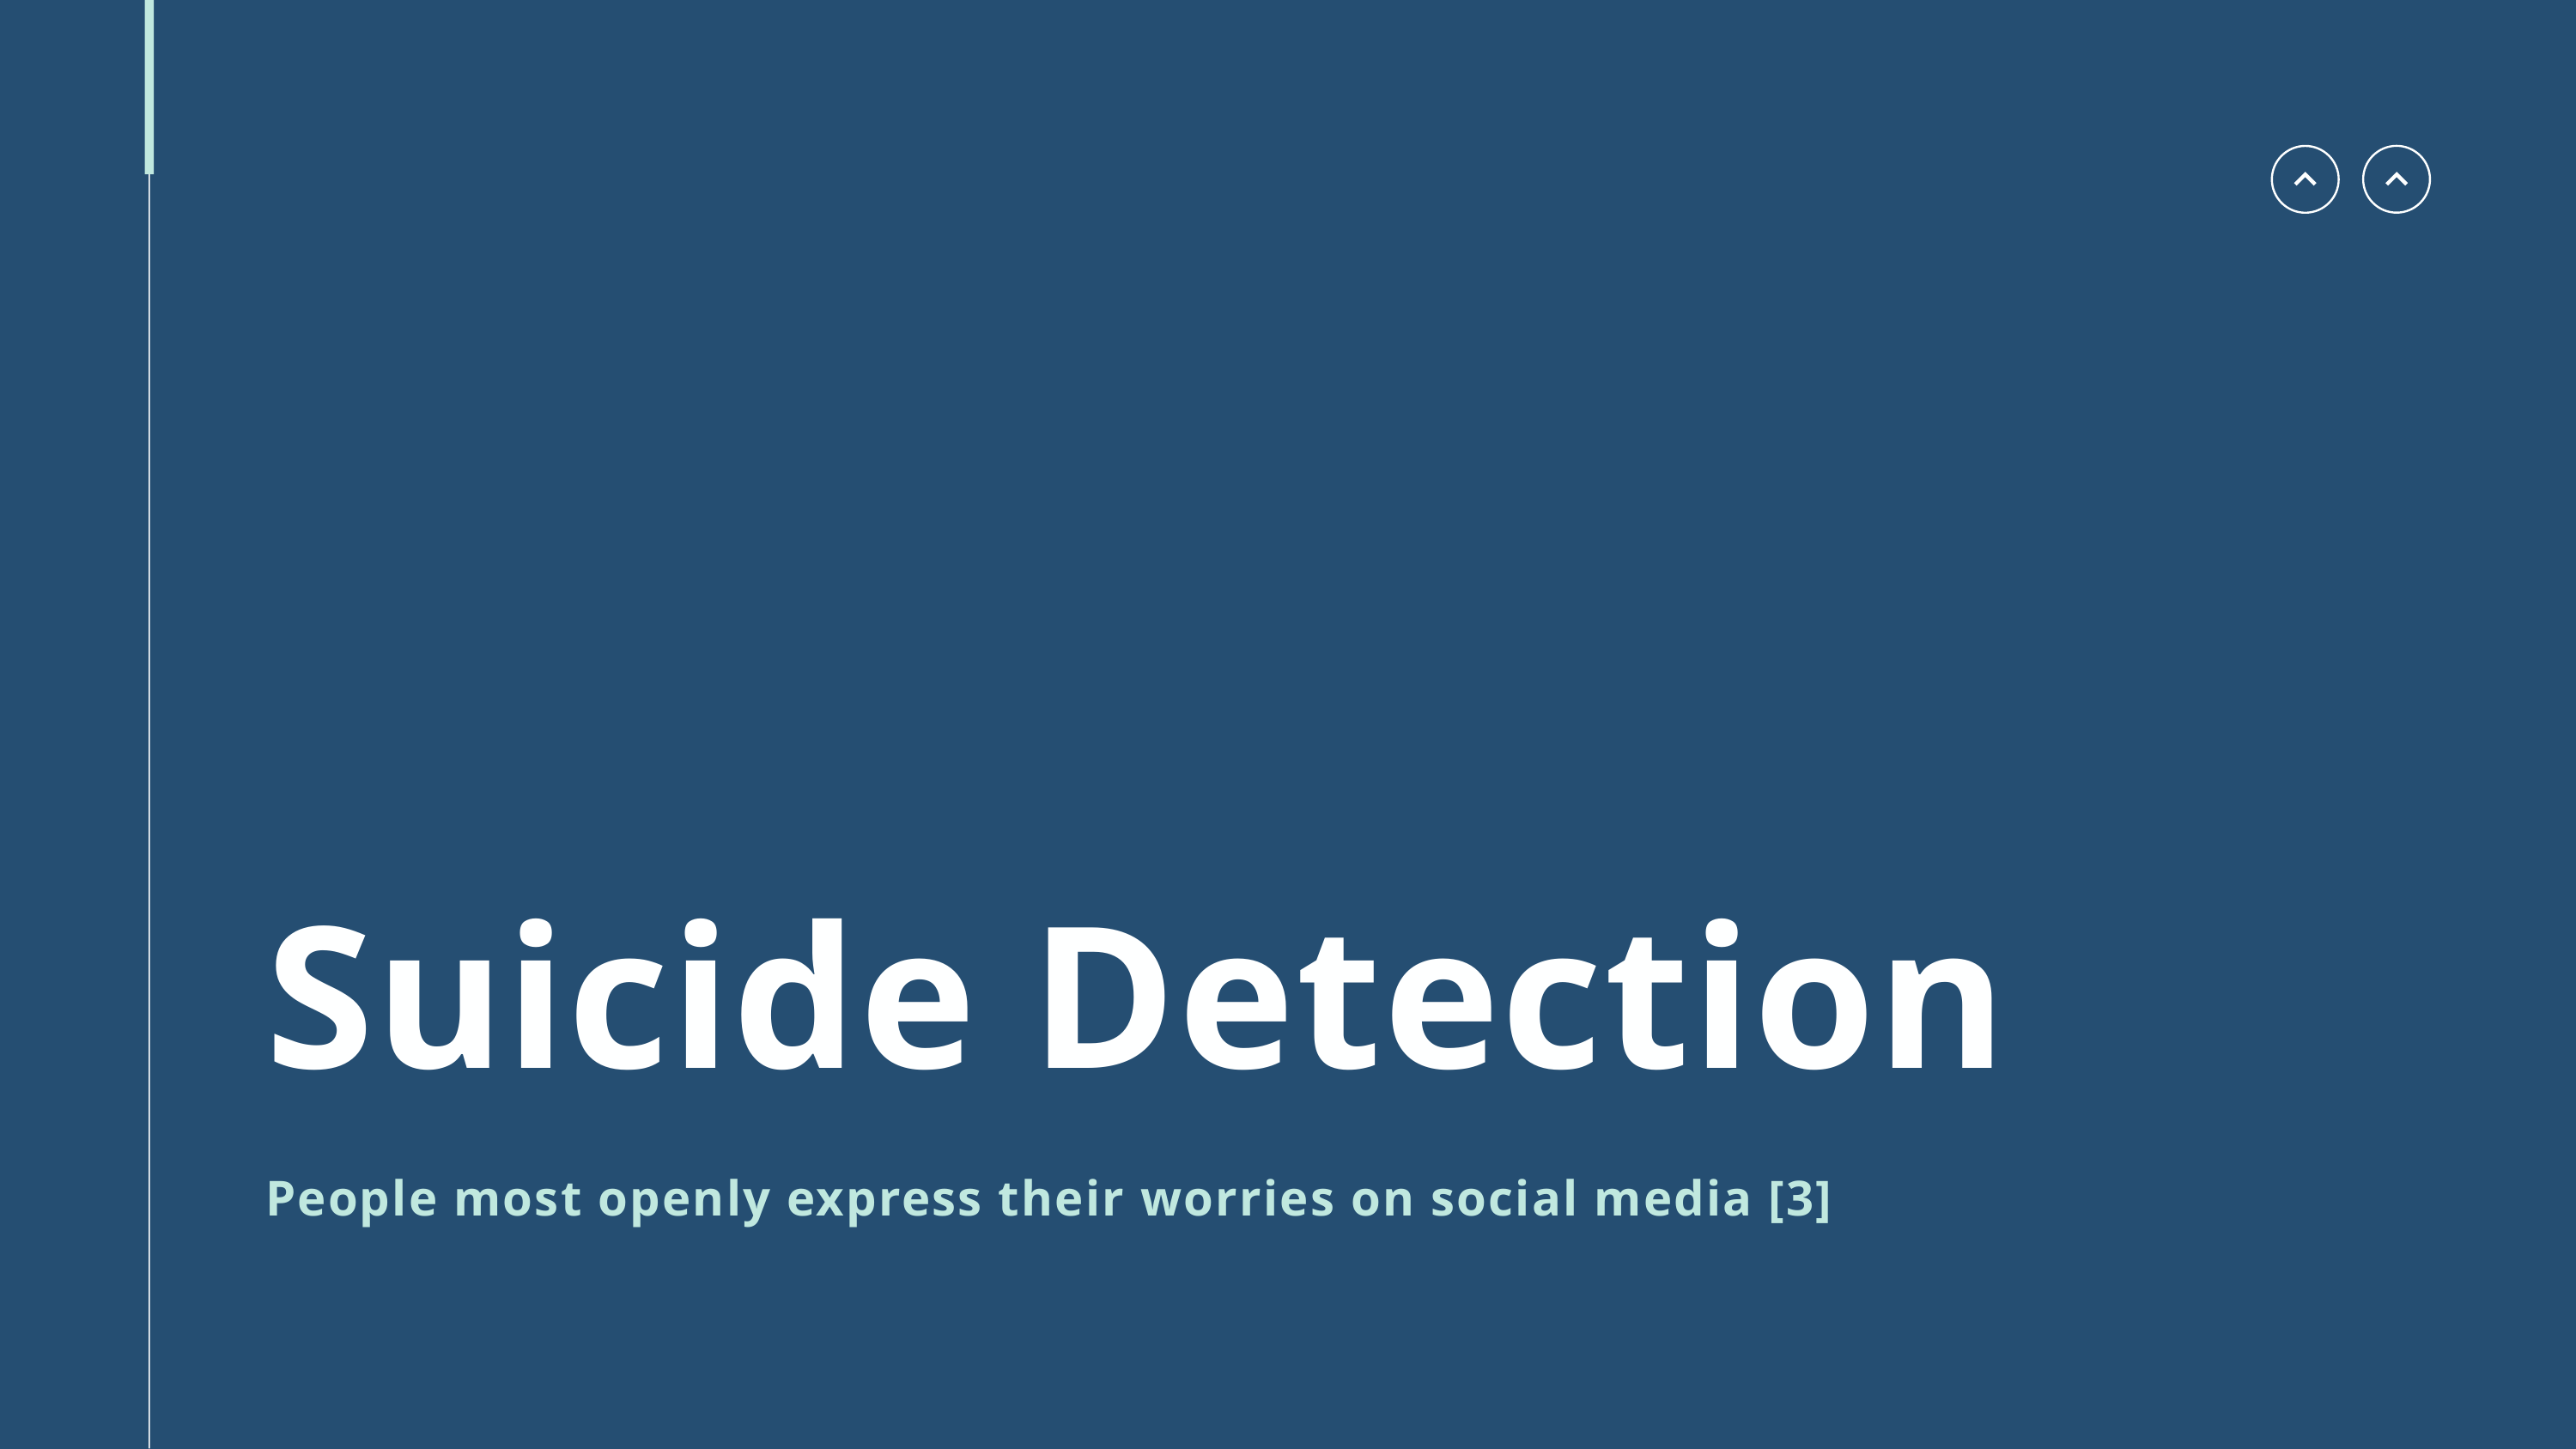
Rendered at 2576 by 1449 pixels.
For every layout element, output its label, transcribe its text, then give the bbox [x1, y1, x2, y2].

text_box [2361, 144, 2432, 214]
text_box [2270, 144, 2340, 214]
text_box [144, 0, 155, 1449]
text_box Suicide Detection [265, 890, 2454, 1108]
text_box People most openly express their worries on social media [3] [265, 1167, 2454, 1226]
